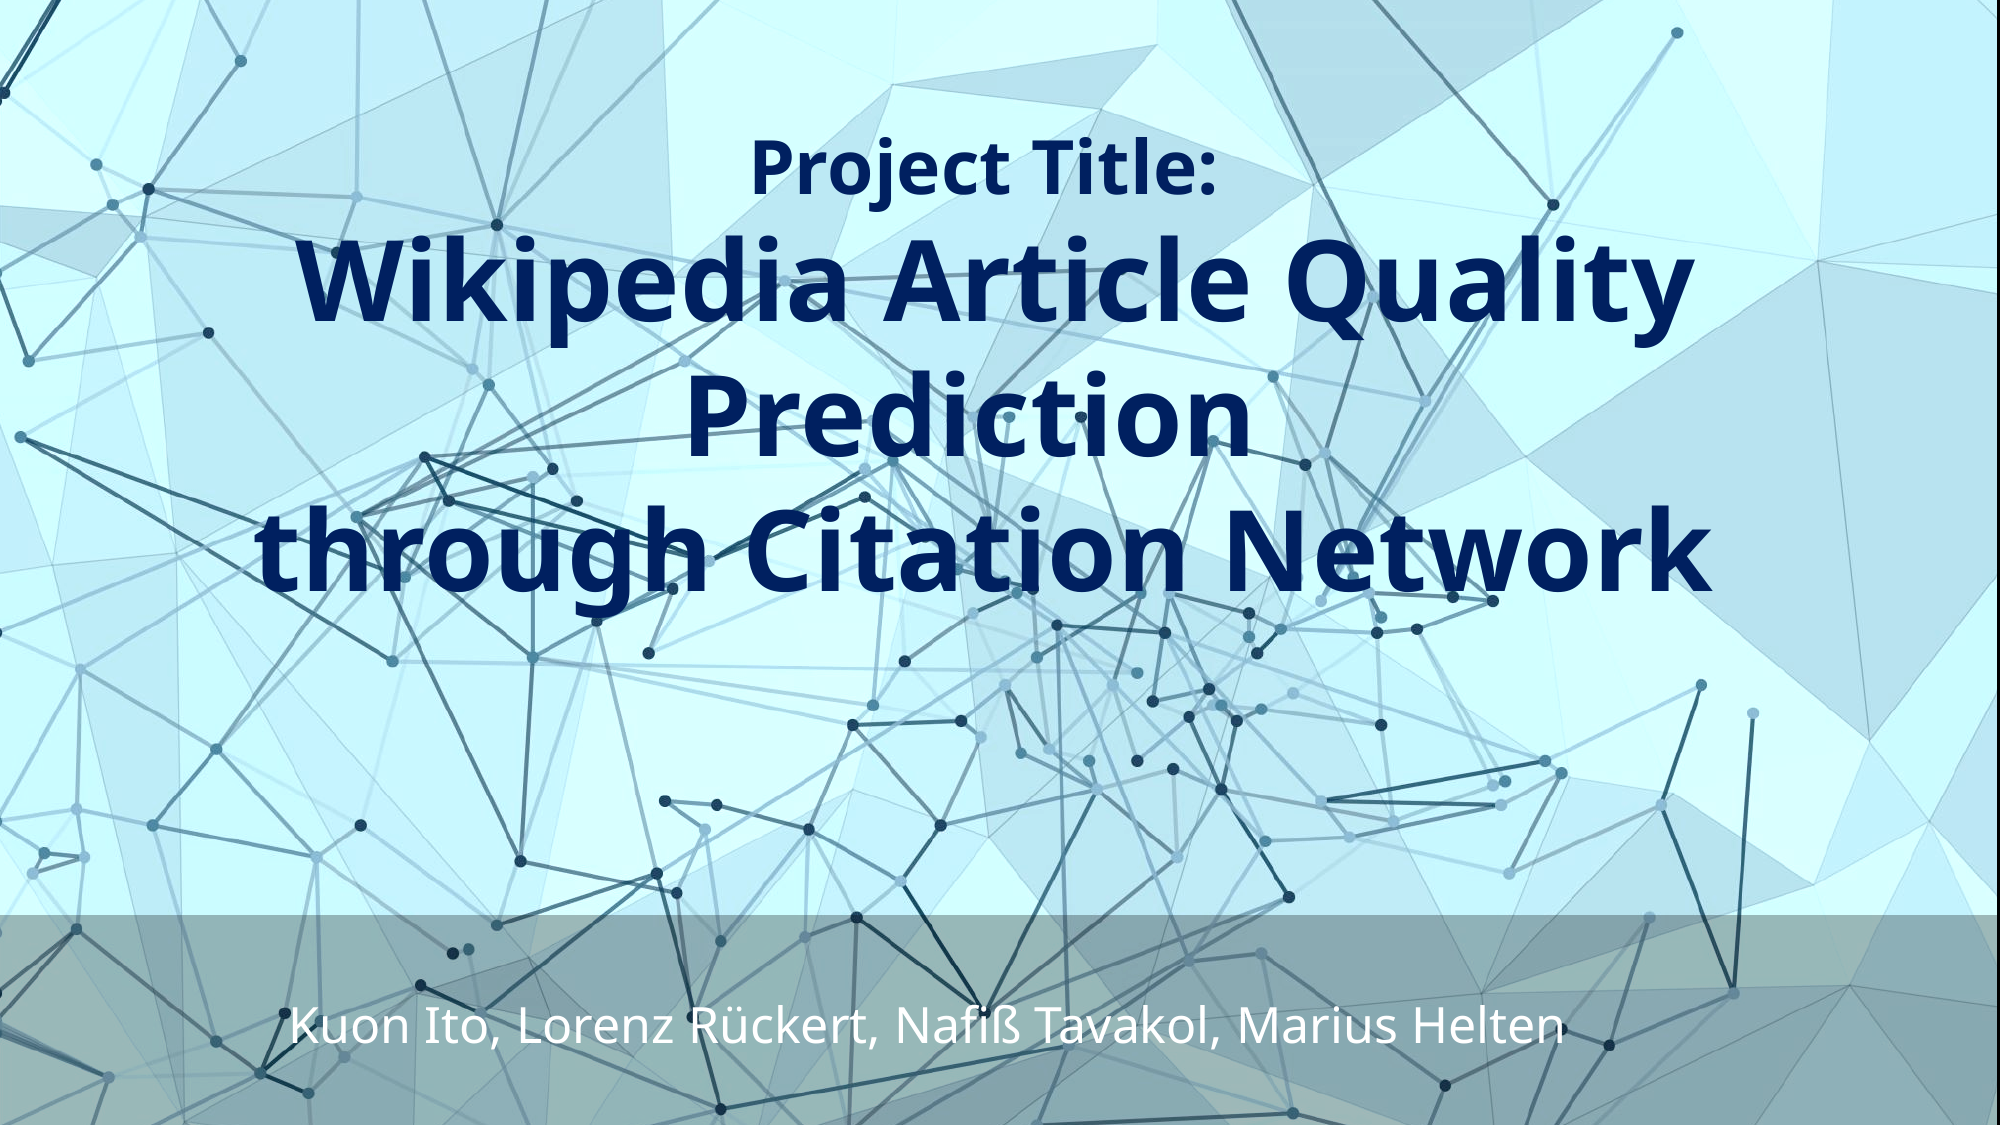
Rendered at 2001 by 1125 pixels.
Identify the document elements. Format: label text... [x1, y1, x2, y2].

text_box [0, 0, 2000, 1125]
title Project Title: Wikipedia Article Quality Prediction through Citation Network [24, 111, 1943, 488]
picture [0, 0, 1997, 915]
subtitle Kuon Ito, Lorenz Rückert, Nafiß Tavakol, Marius Helten [127, 941, 1730, 1099]
